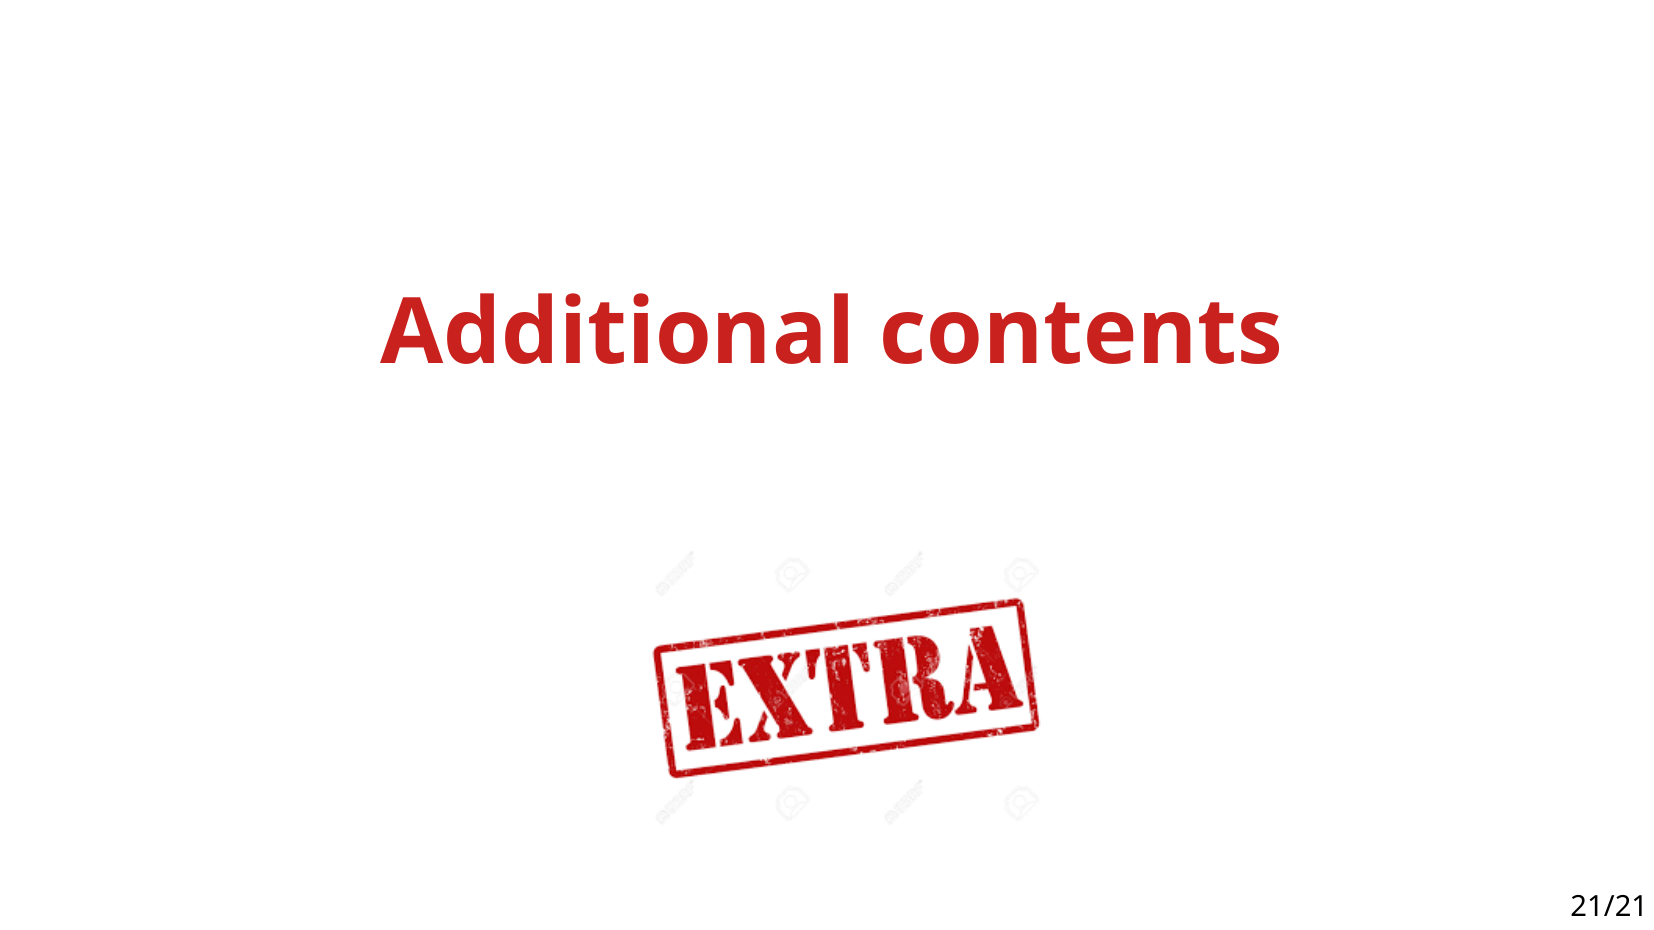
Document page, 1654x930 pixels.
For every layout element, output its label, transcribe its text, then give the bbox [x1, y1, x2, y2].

picture [645, 542, 1050, 847]
title Additional contents [87, 199, 1576, 458]
